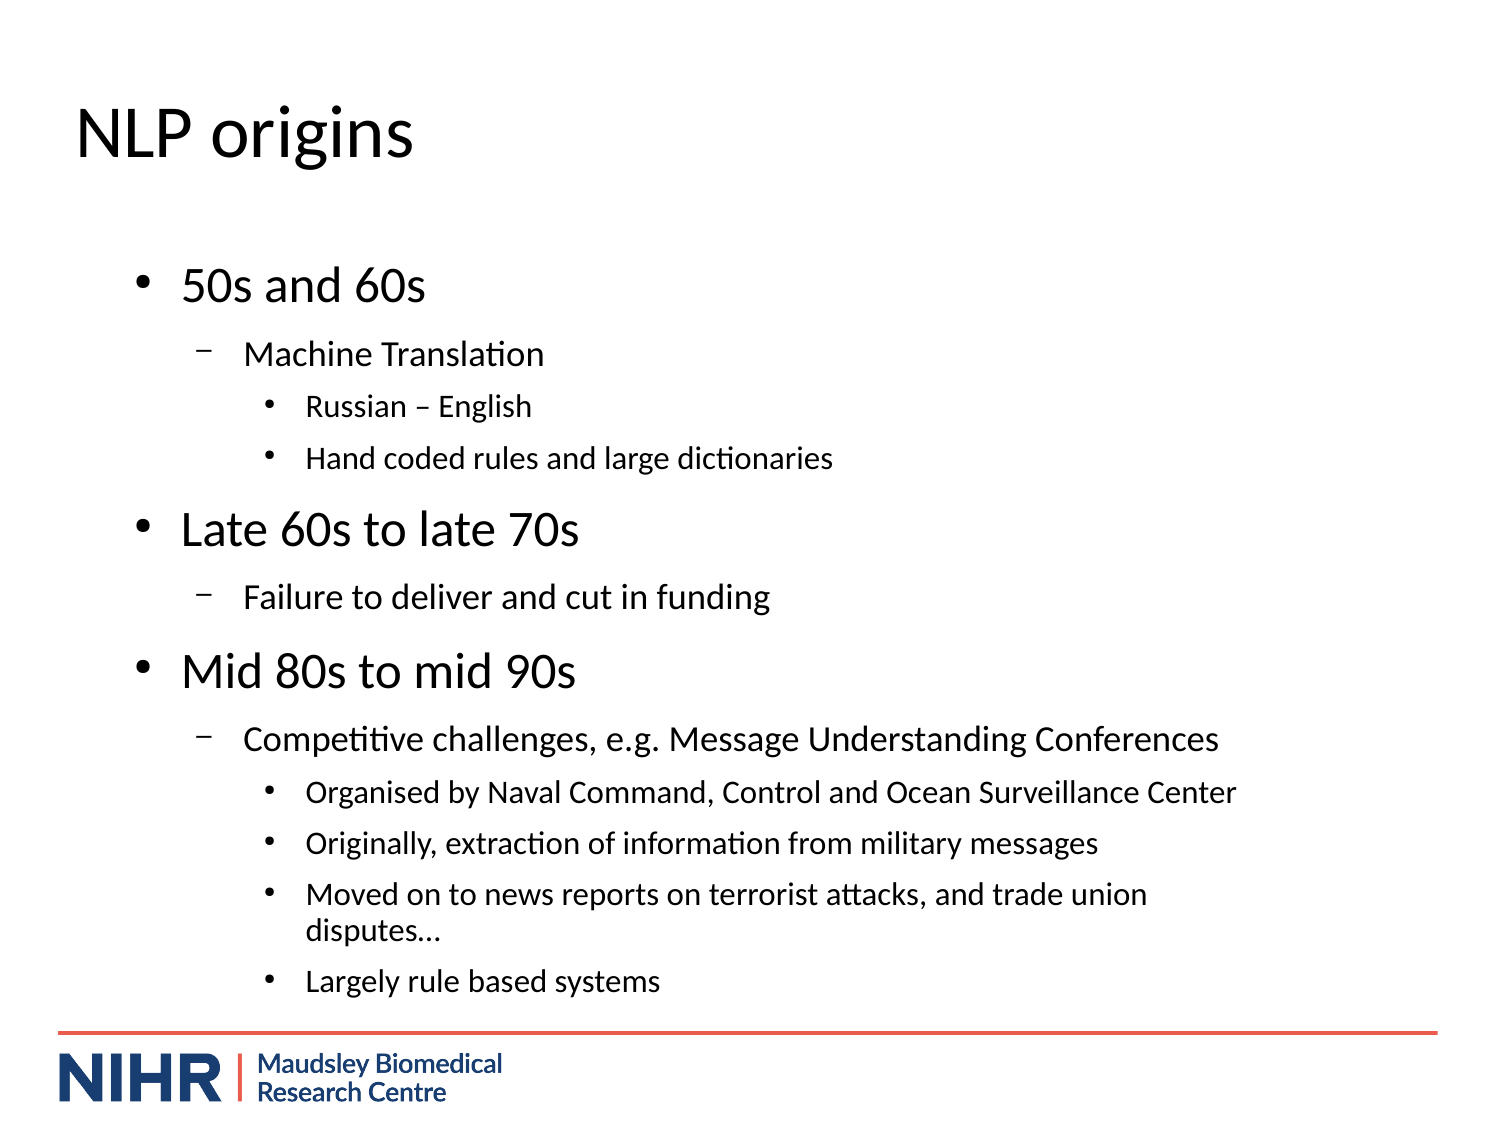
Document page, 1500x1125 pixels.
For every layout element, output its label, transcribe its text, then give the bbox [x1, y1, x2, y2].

picture [29, 1018, 531, 1125]
title NLP origins [75, 41, 1426, 237]
list 50s and 60s Machine Translation Russian – English Hand coded rules and large dictionaries Late 60s to late 70s Failure to deliver and cut in funding Mid 80s to mid 90s Competitive challenges, e.g. Message Understanding Conferences Organised by Naval Command, Control and Ocean Surveillance Center Originally, extraction of information from military messages Moved on to news reports on terrorist attacks, and trade union disputes… Largely rule based systems [118, 258, 1288, 1004]
